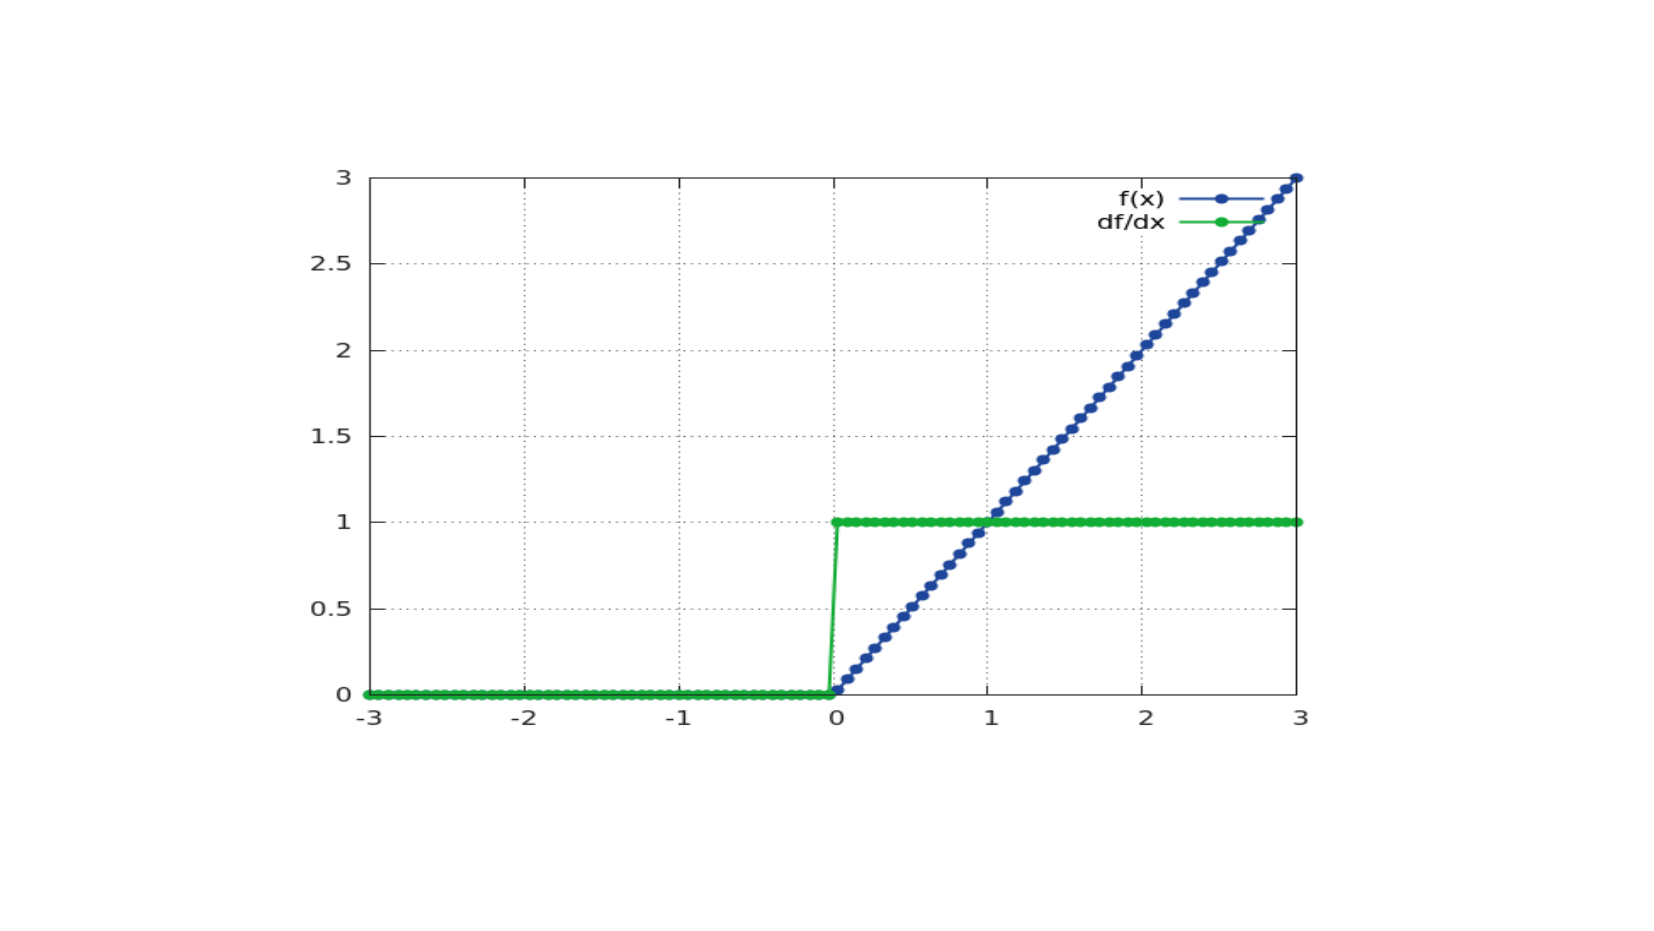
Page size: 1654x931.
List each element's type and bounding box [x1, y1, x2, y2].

picture [259, 153, 1347, 741]
